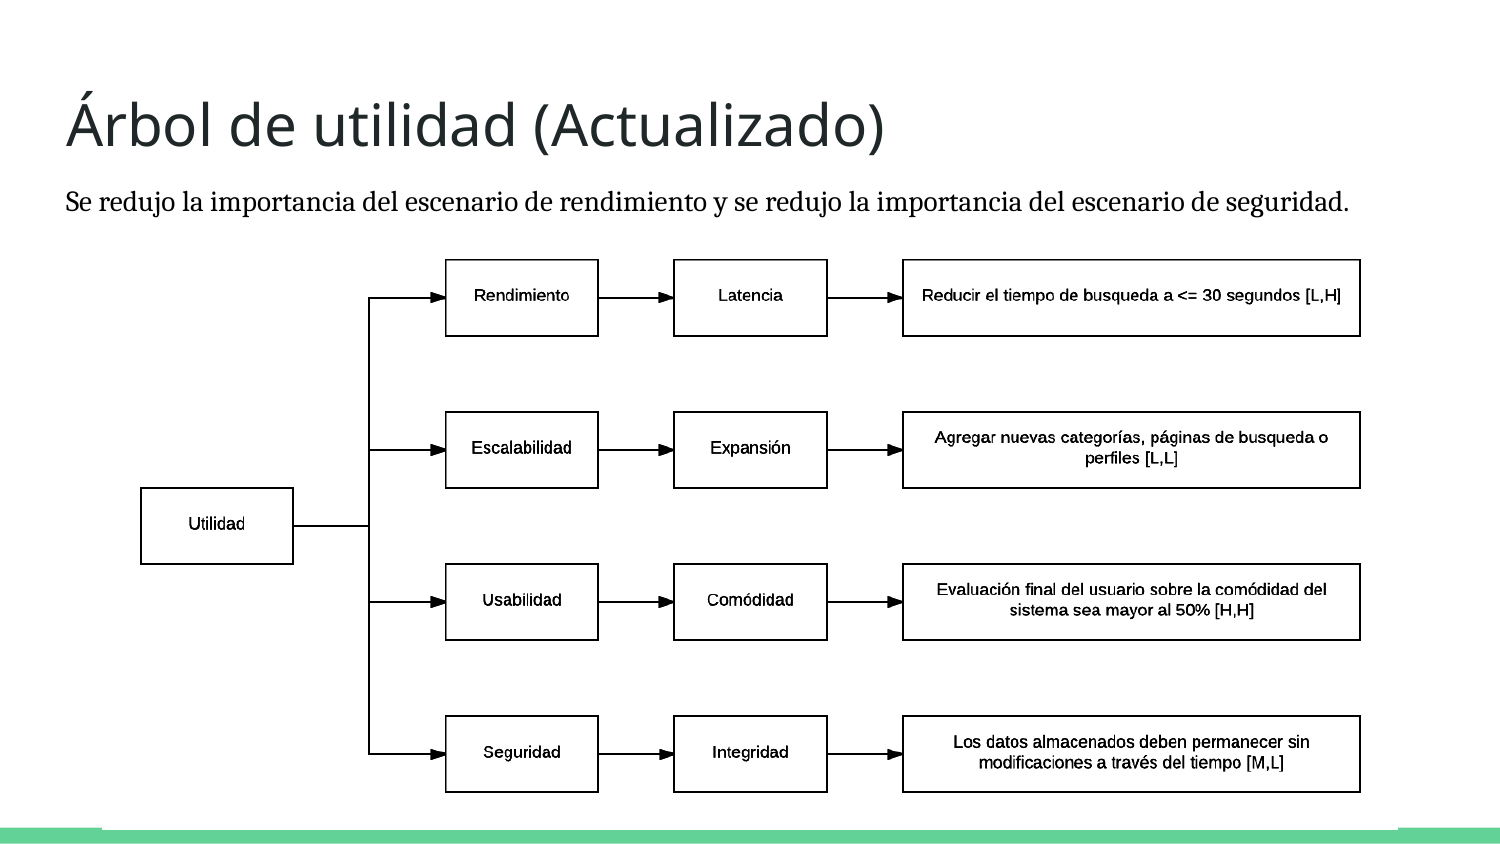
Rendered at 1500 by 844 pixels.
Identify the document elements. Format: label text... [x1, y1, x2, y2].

list Se redujo la importancia del escenario de rendimiento y se redujo la importancia del escenario de seguridad. [51, 166, 1449, 728]
title Árbol de utilidad (Actualizado) [51, 72, 1449, 166]
picture [102, 221, 1398, 830]
